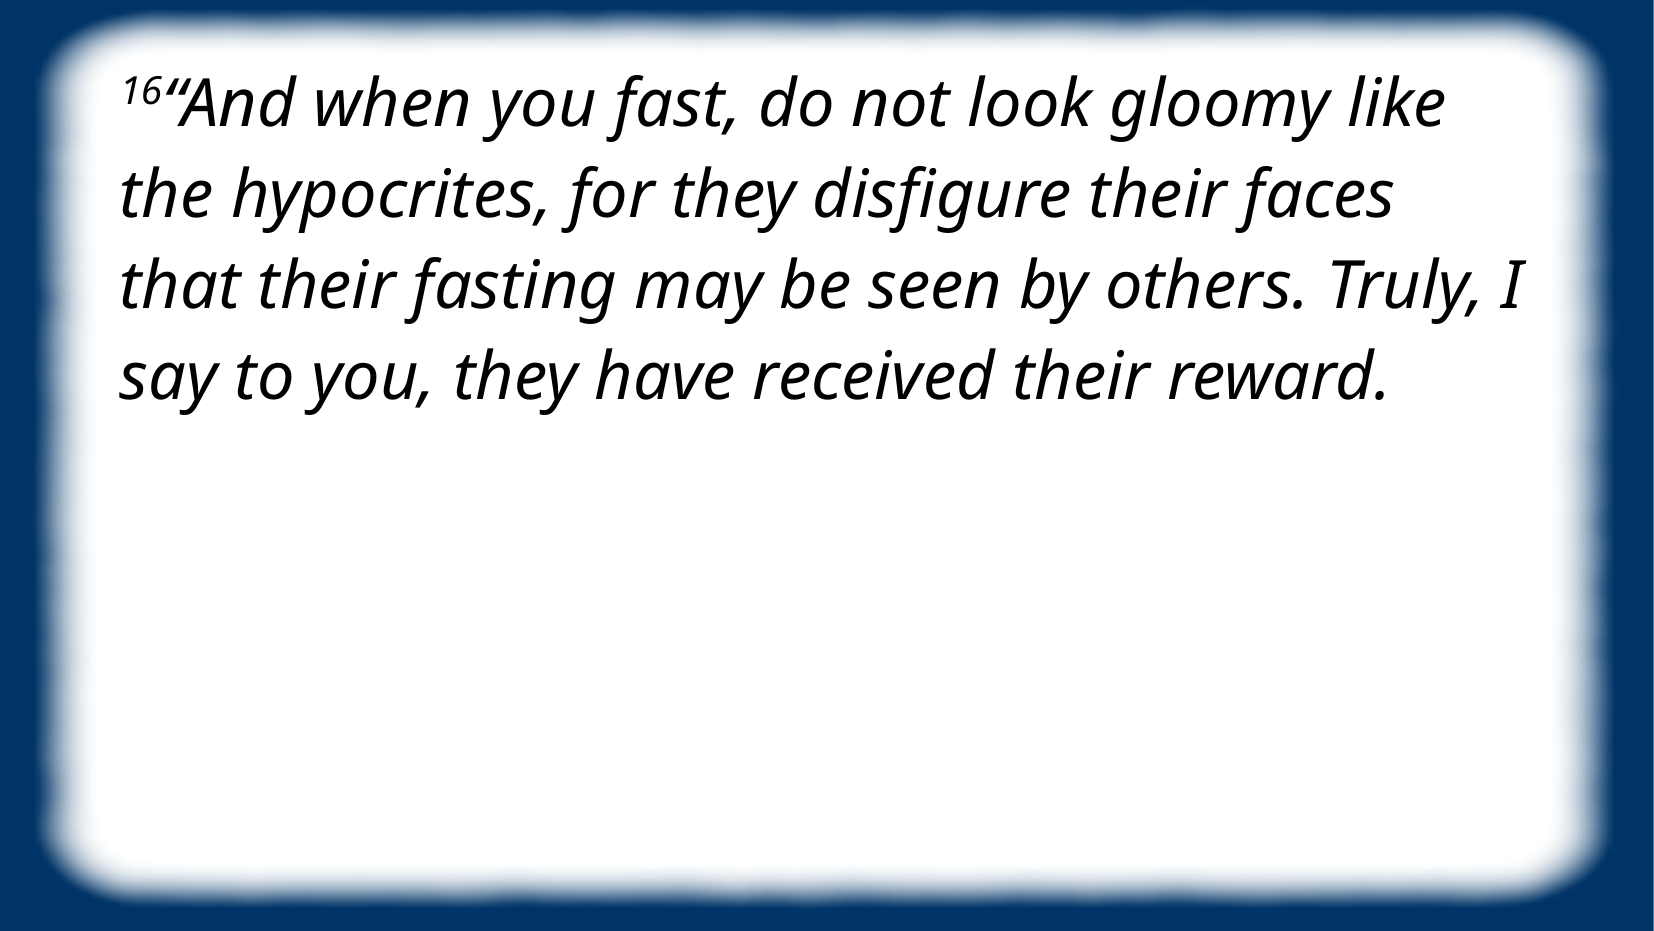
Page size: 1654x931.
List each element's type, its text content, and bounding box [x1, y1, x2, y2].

picture [0, 0, 1654, 931]
text_box 16“And when you fast, do not look gloomy like the hypocrites, for they disfigure their faces that their fasting may be seen by others. Truly, I say to you, they have received their reward. [105, 48, 1546, 419]
